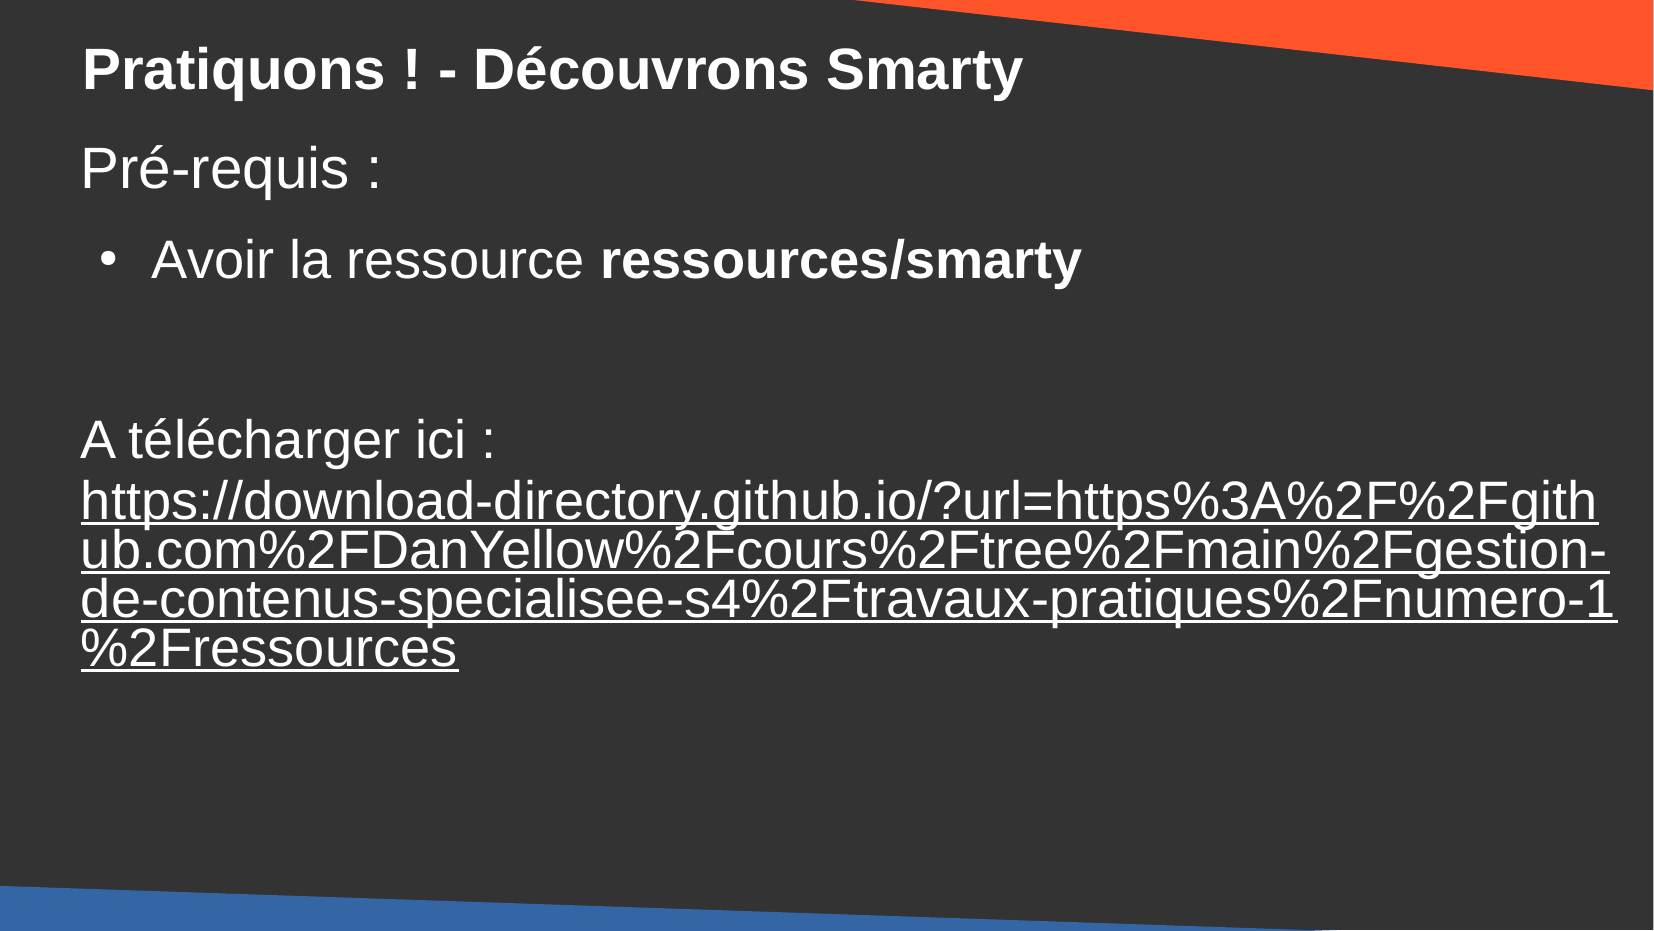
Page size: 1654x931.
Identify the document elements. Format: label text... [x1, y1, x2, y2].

text_box [853, 0, 1653, 91]
list Pré-requis : Avoir la ressource ressources/smarty A télécharger ici : https://download-directory.github.io/?url=https%3A%2F%2Fgithub.com%2FDanYellow%2Fcours%2Ftree%2Fmain%2Fgestion-de-contenus-specialisee-s4%2Ftravaux-pratiques%2Fnumero-1%2Fressources [80, 135, 1620, 721]
text_box [0, 885, 1337, 931]
title Pratiquons ! - Découvrons Smarty [82, 37, 1571, 114]
